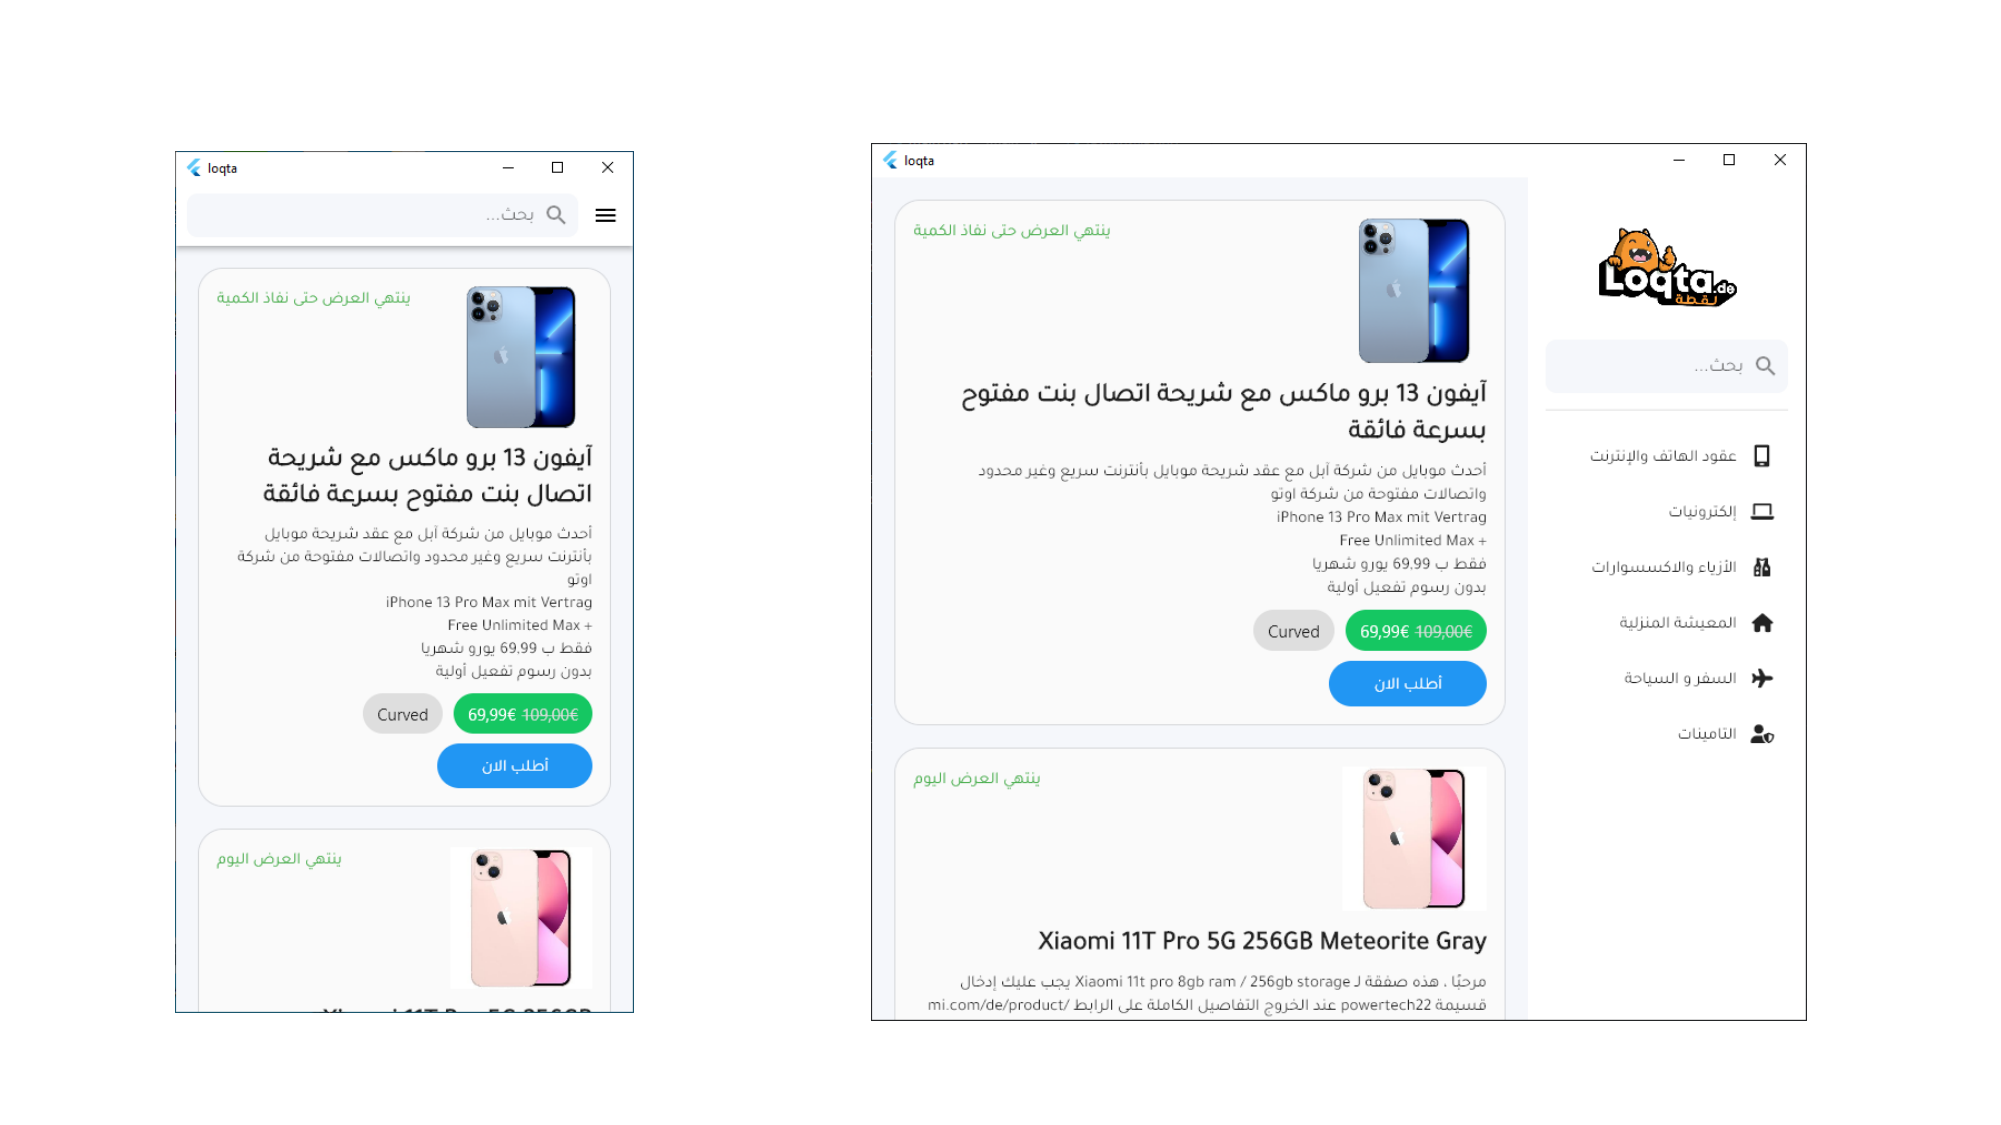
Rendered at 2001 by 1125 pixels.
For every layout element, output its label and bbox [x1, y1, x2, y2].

picture [871, 143, 1807, 1021]
picture [175, 151, 634, 1013]
